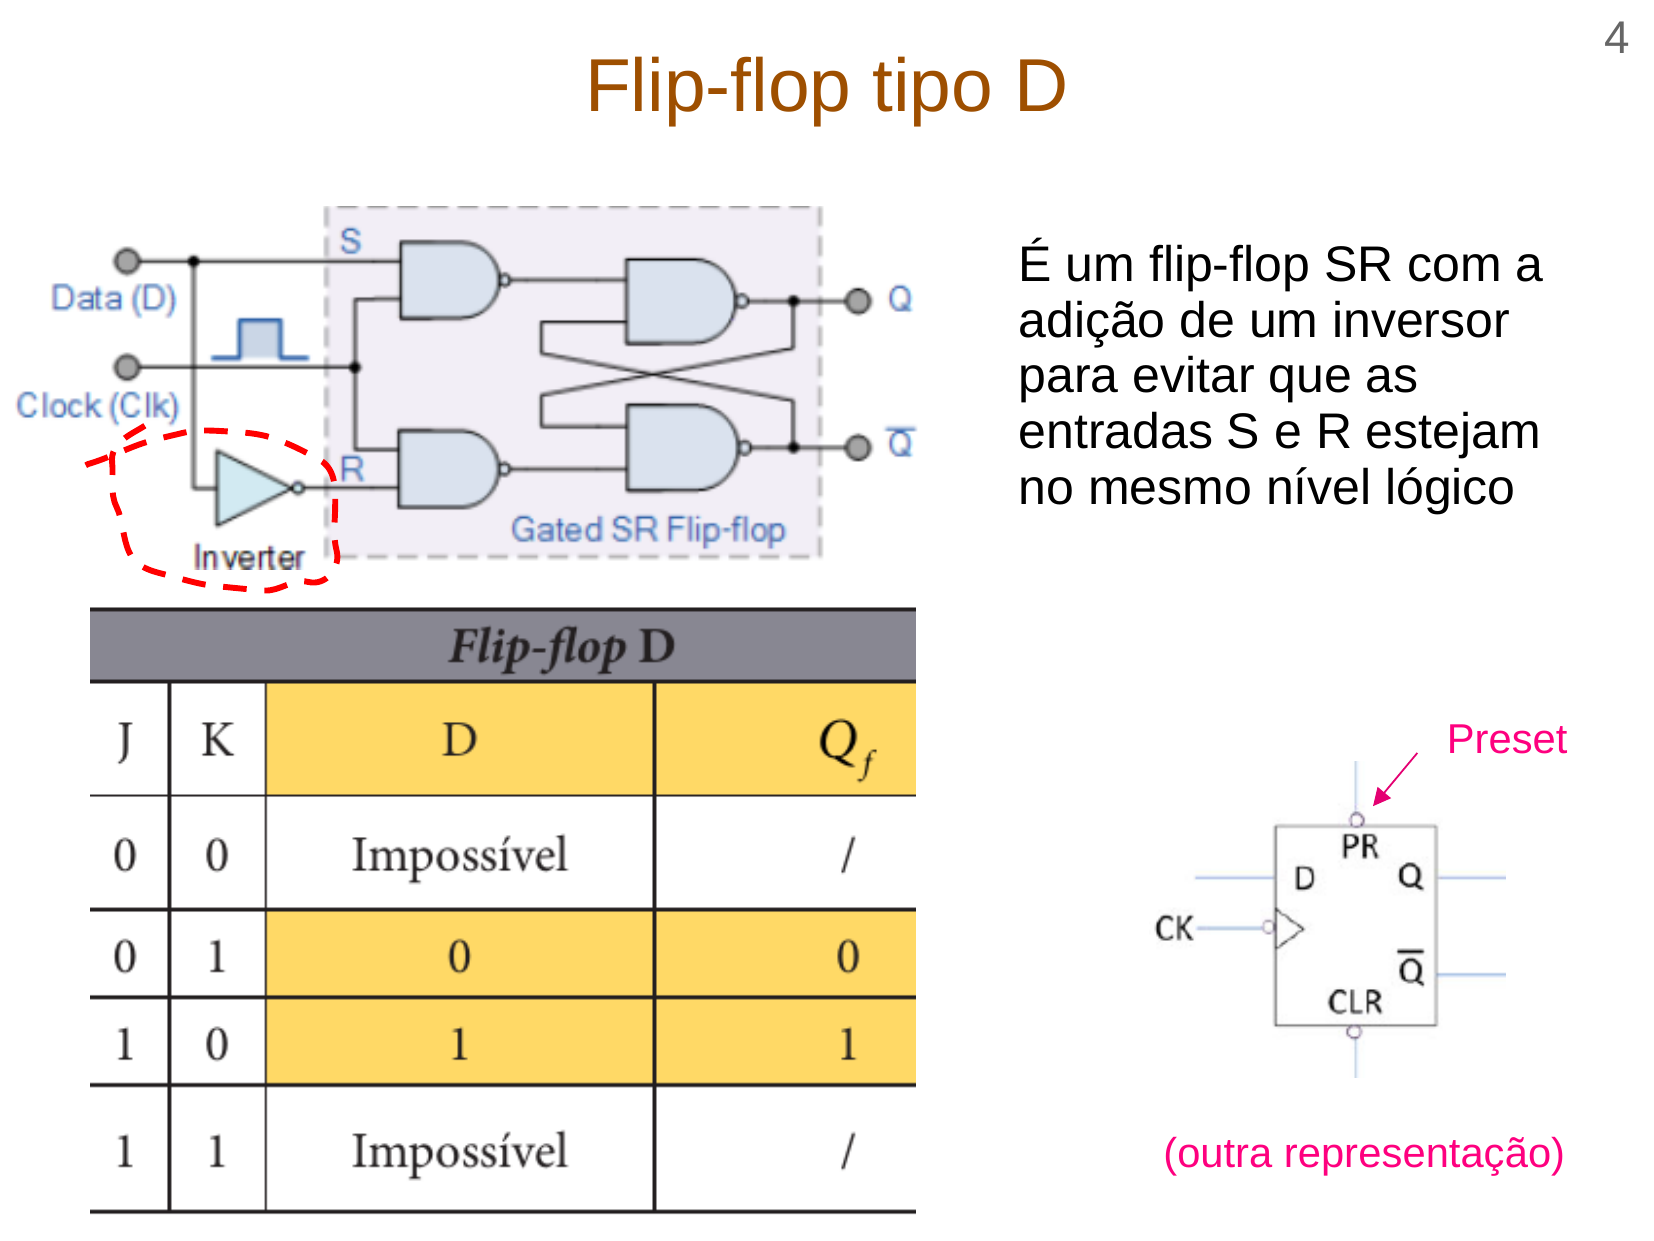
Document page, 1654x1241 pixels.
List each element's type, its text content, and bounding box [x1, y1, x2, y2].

picture [14, 206, 918, 570]
title Flip-flop tipo D [59, 29, 1595, 148]
text_box (outra representação) [1148, 1122, 1580, 1184]
list É um flip-flop SR com a adição de um inversor para evitar que as entradas S e R estejam no mesmo nível lógico [1018, 236, 1595, 1211]
picture [90, 606, 916, 1220]
picture [1149, 761, 1506, 1078]
text_box Preset [1432, 708, 1583, 770]
